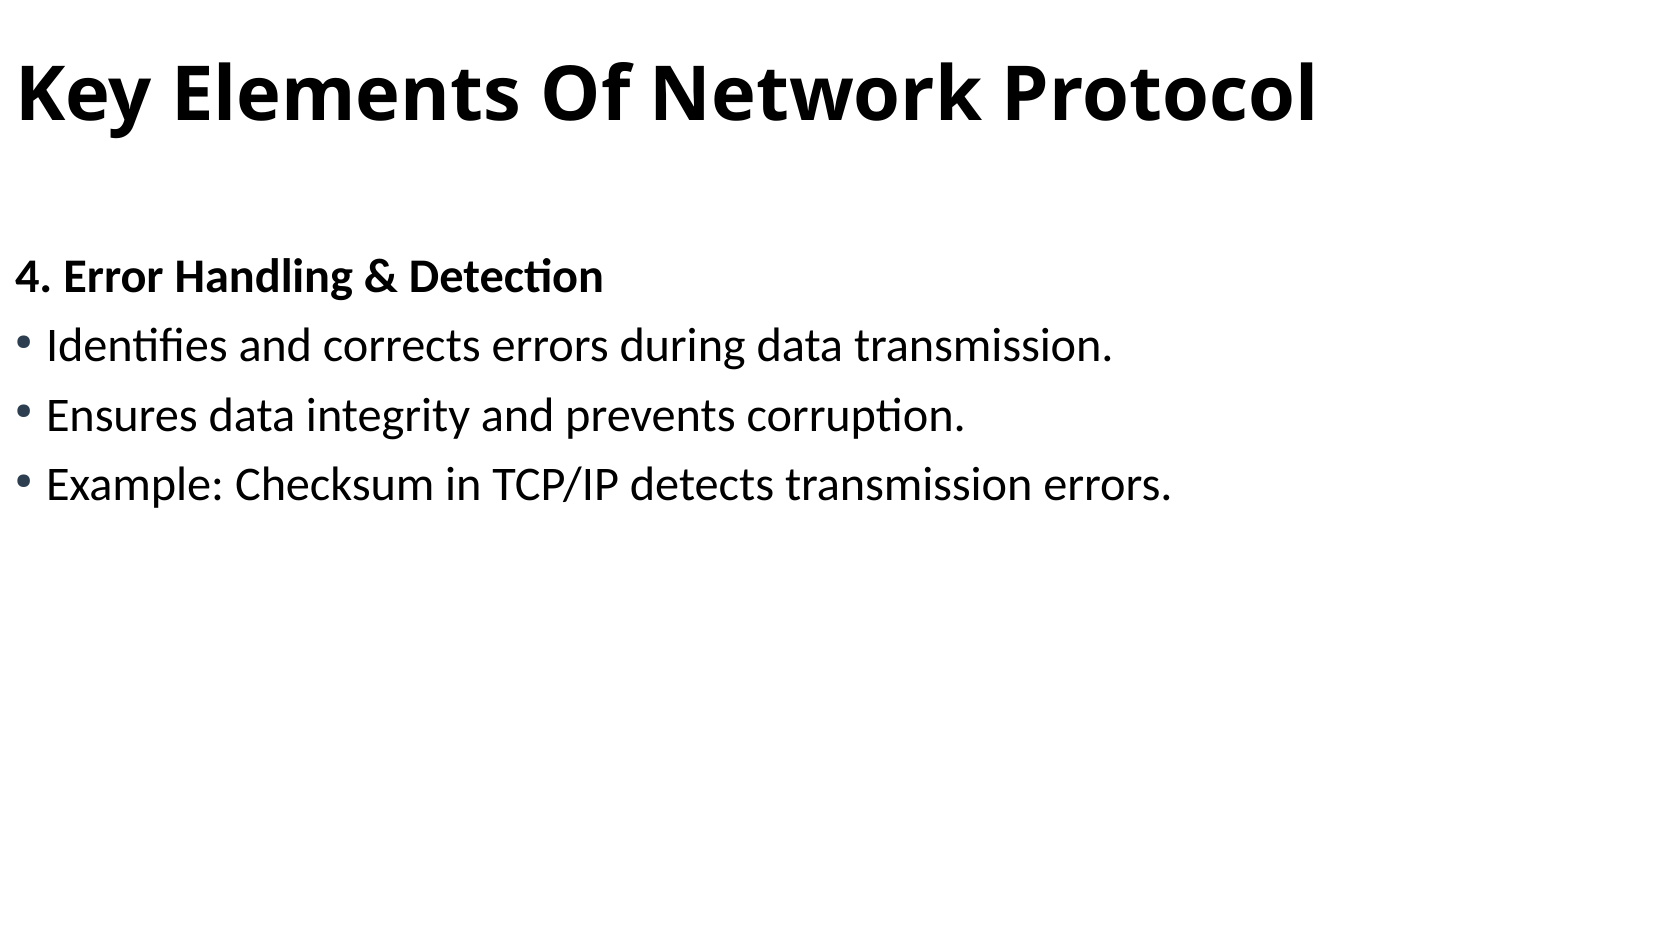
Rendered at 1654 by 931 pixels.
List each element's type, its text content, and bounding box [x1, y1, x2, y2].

title Key Elements Of Network Protocol [0, 36, 1536, 155]
list 4. Error Handling & Detection Identifies and corrects errors during data transmission. Ensures data integrity and prevents corruption. Example: Checksum in TCP/IP detects transmission errors. [0, 243, 1536, 864]
